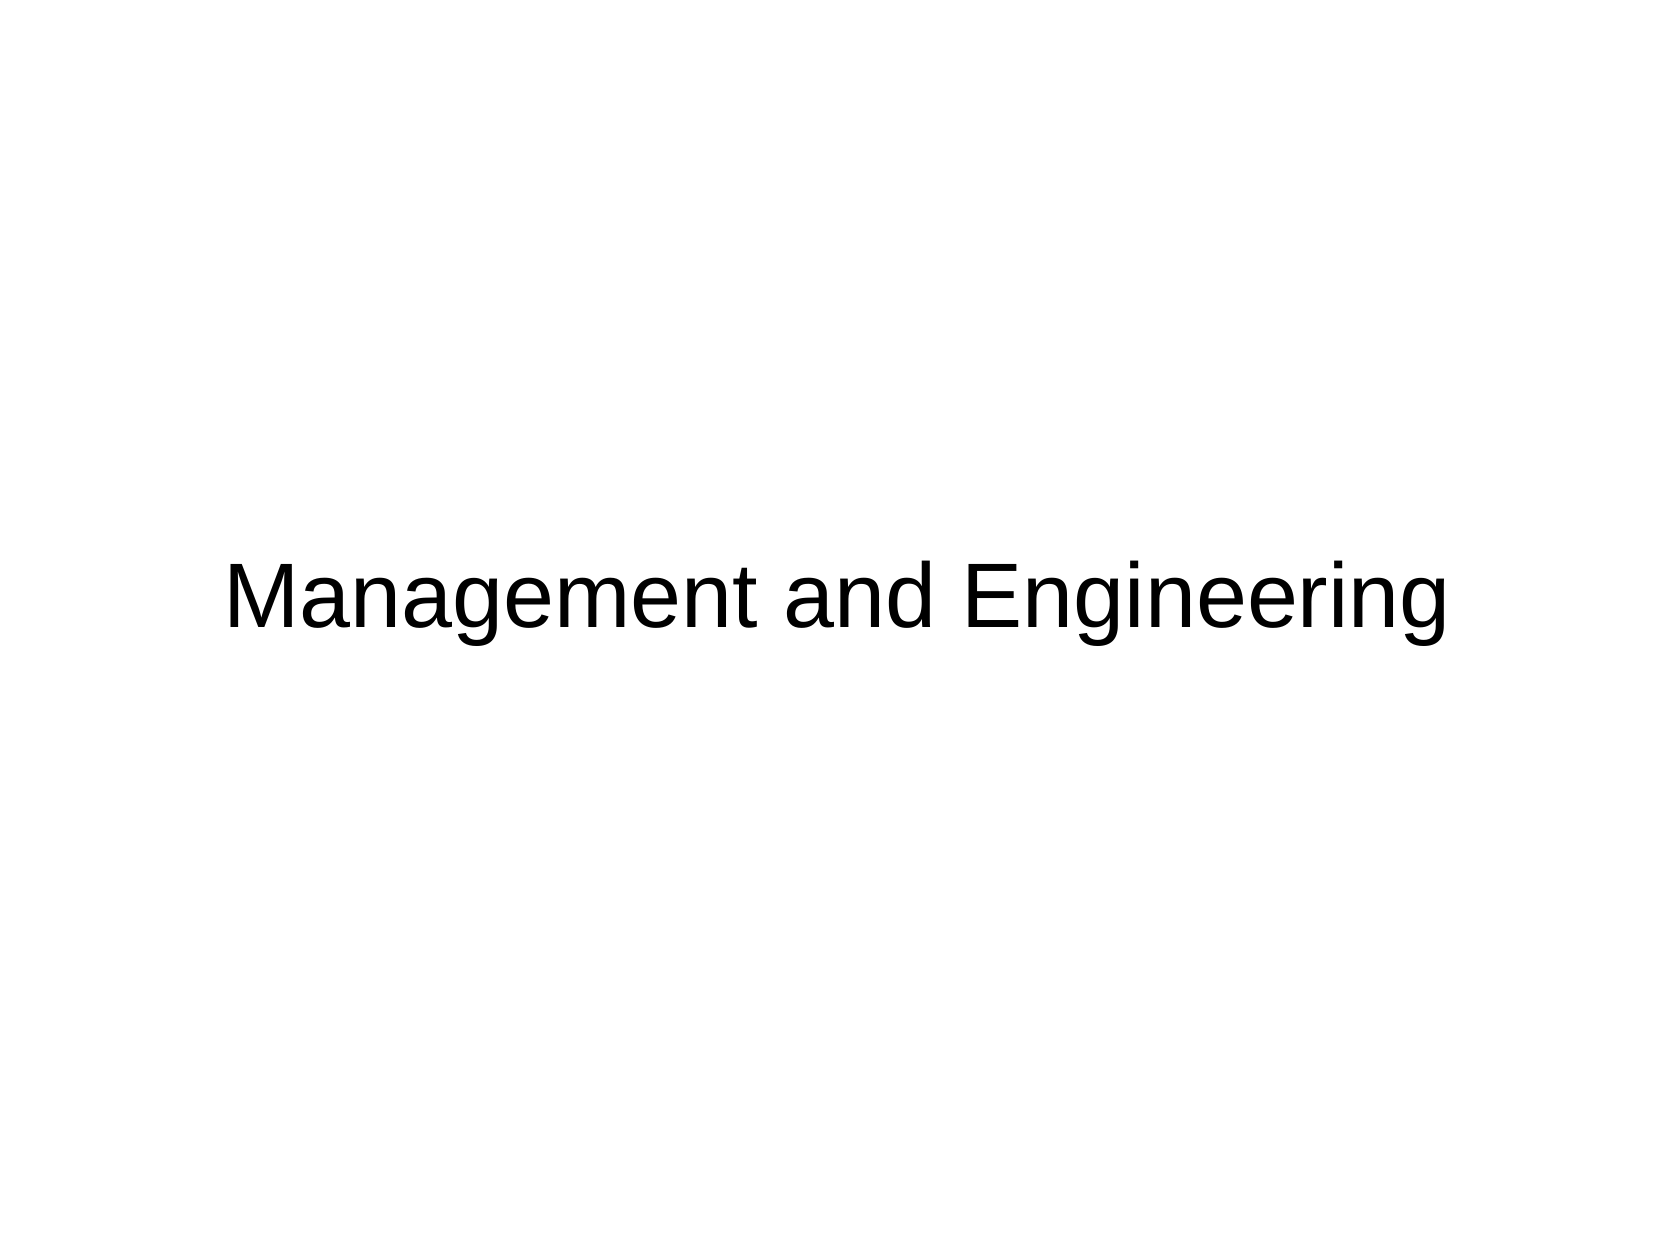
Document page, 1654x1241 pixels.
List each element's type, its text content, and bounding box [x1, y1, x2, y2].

title Management and Engineering [105, 544, 1571, 648]
